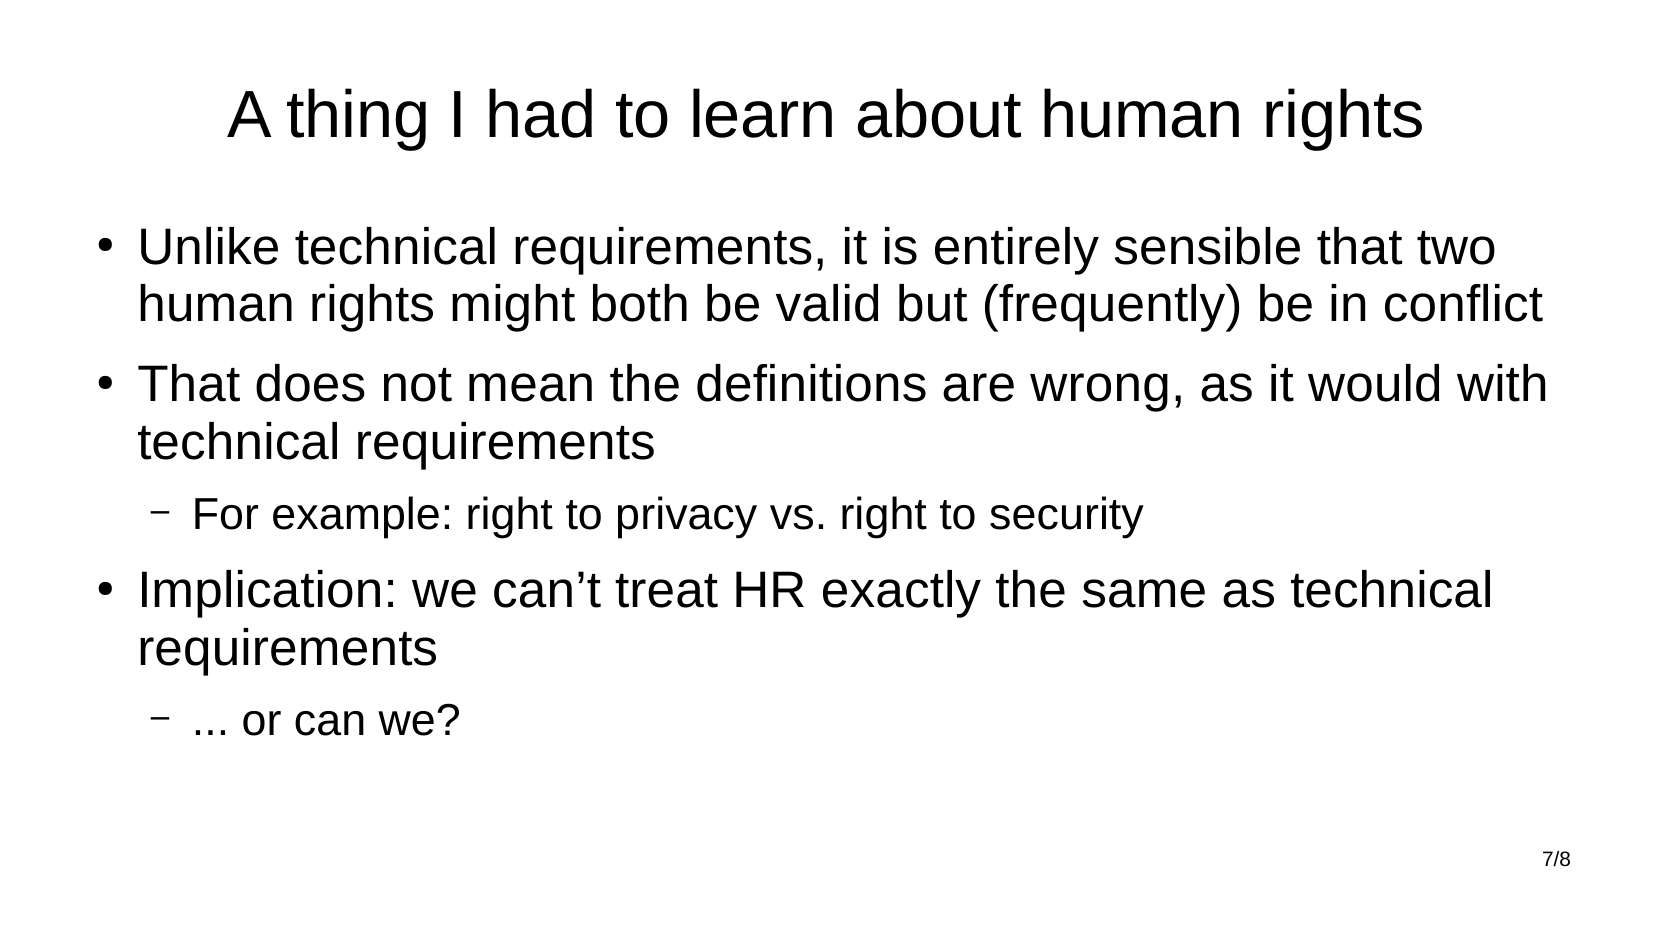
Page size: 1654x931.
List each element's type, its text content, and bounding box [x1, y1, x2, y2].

list Unlike technical requirements, it is entirely sensible that two human rights might both be valid but (frequently) be in conflict That does not mean the definitions are wrong, as it would with technical requirements For example: right to privacy vs. right to security Implication: we can’t treat HR exactly the same as technical requirements ... or can we? [82, 217, 1571, 758]
title A thing I had to learn about human rights [82, 37, 1571, 193]
